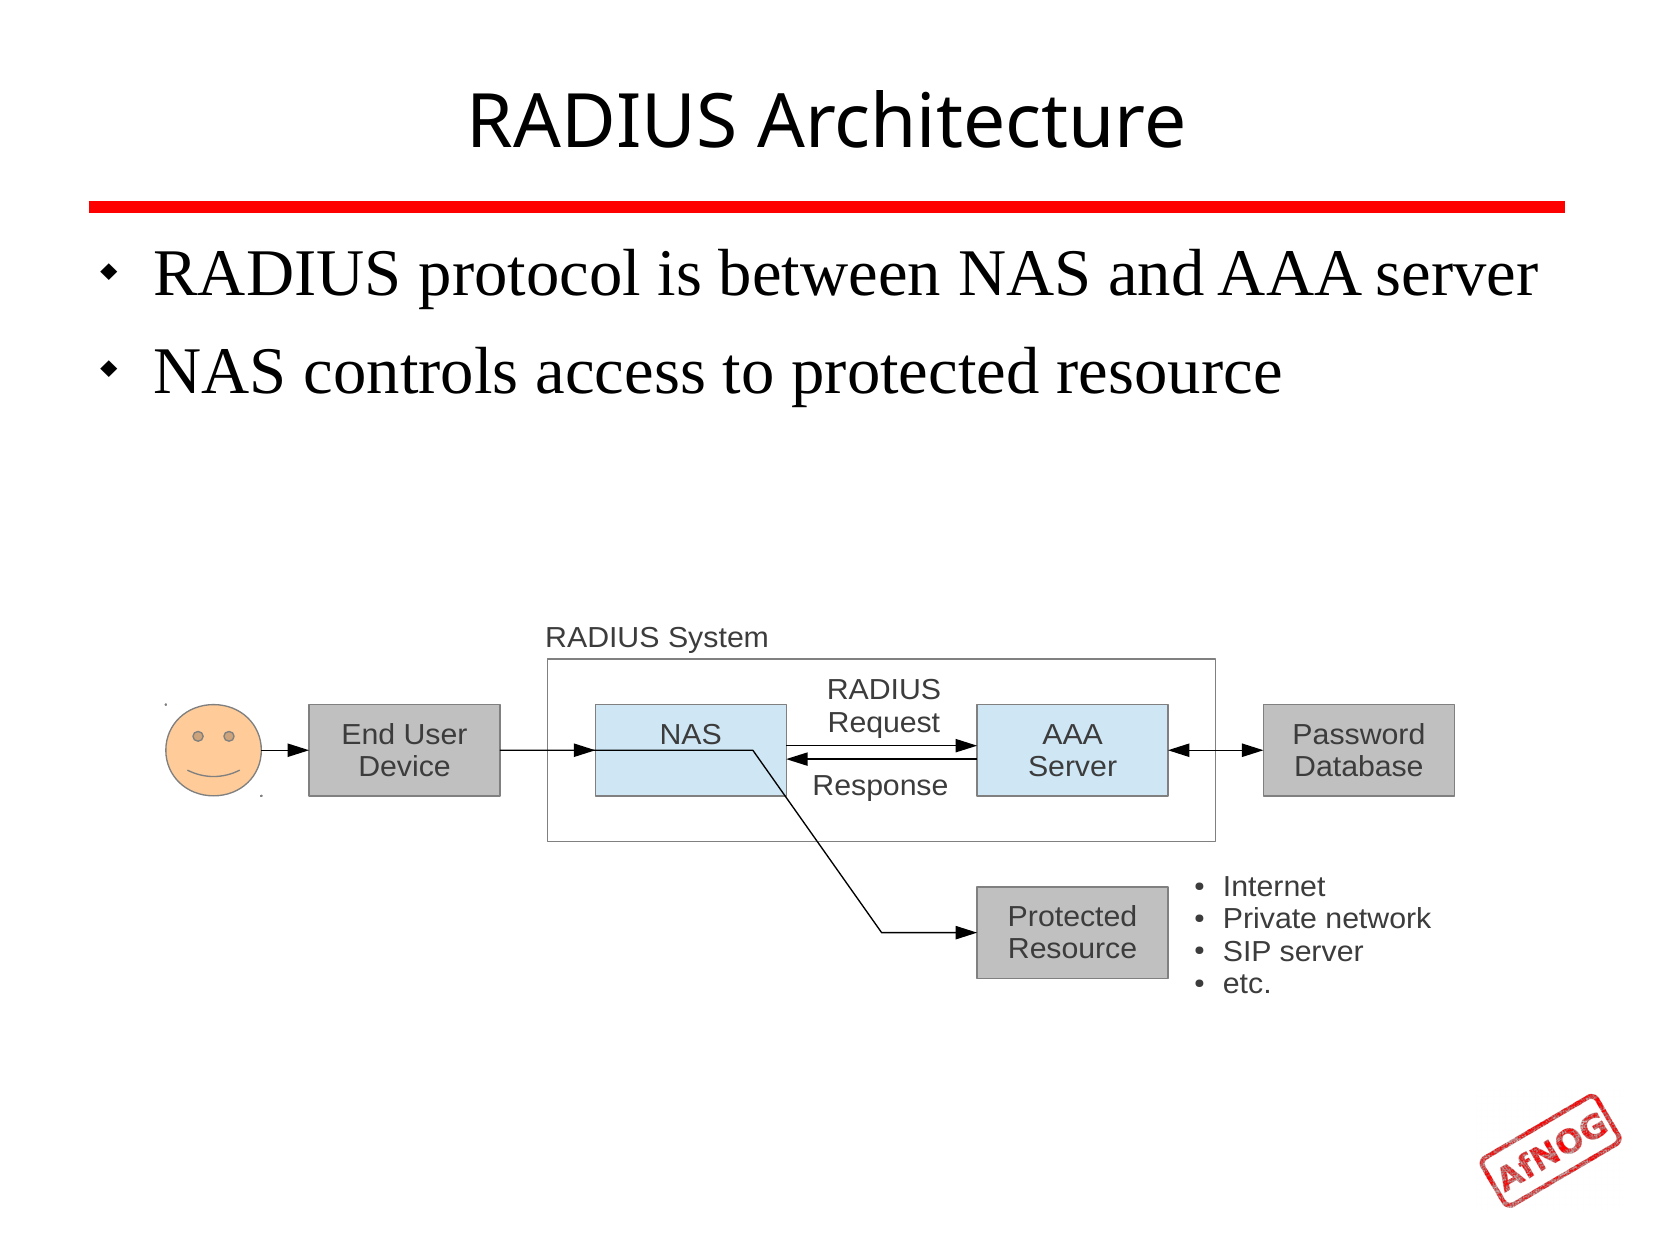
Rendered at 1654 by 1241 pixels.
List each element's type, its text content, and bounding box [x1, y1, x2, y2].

picture [118, 567, 1536, 999]
list RADIUS protocol is between NAS and AAA server NAS controls access to protected resource [82, 236, 1571, 659]
picture [1476, 1090, 1625, 1211]
title RADIUS Architecture [82, 29, 1571, 207]
